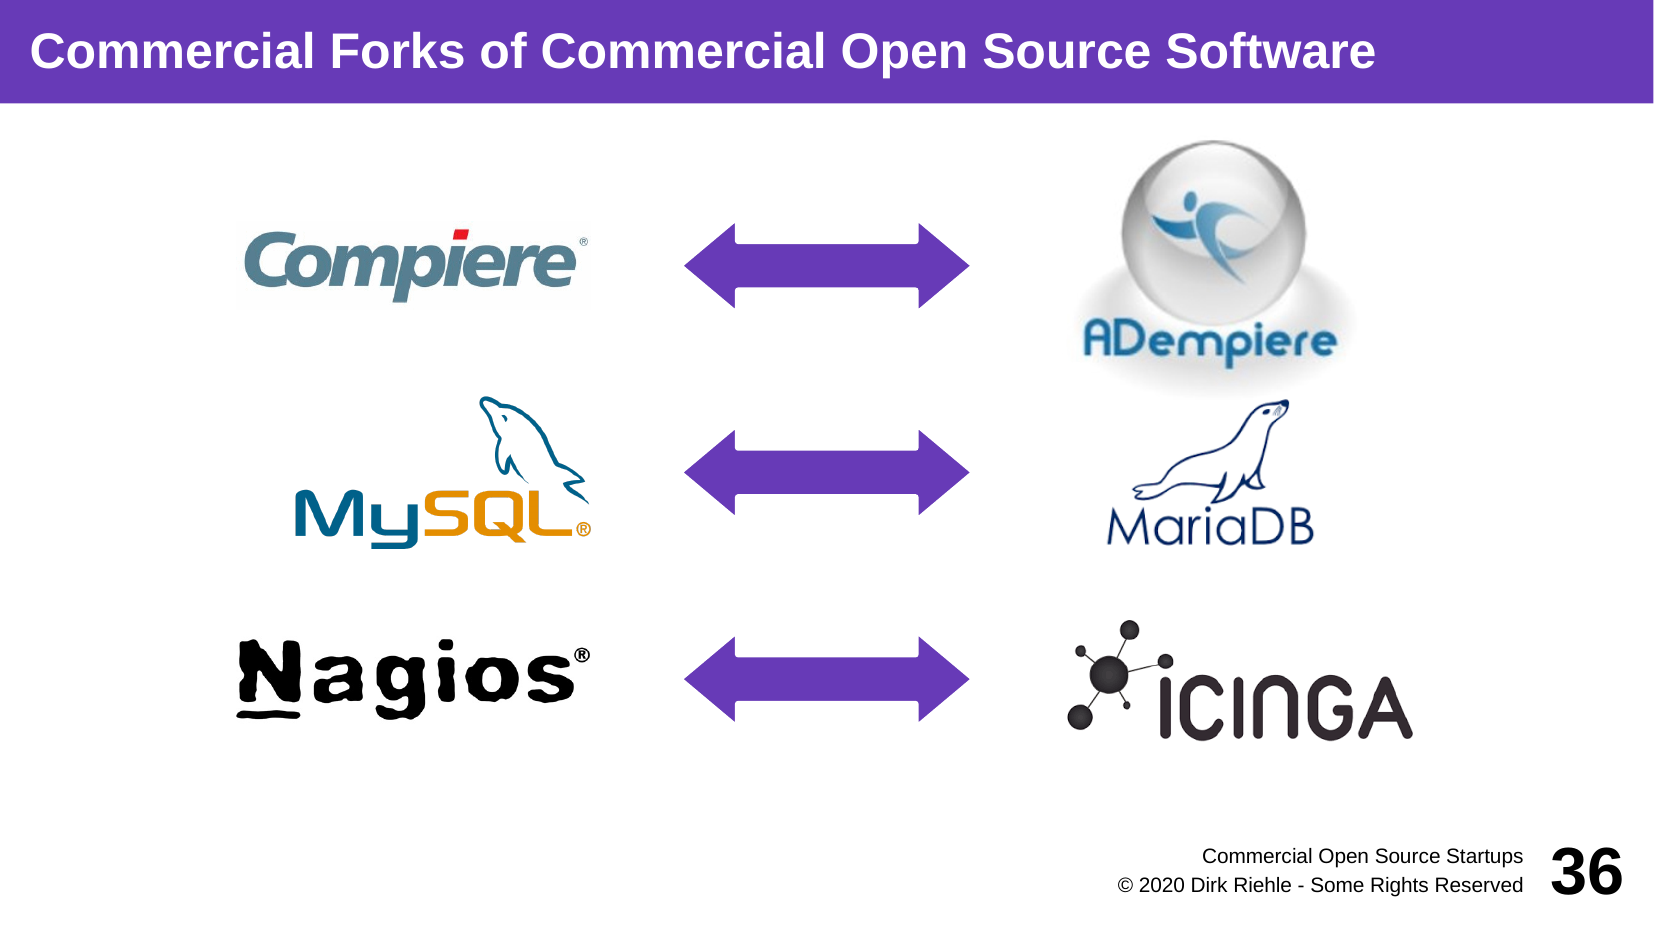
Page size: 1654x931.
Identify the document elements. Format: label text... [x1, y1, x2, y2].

picture [295, 396, 591, 549]
text_box [679, 423, 975, 522]
text_box [679, 216, 975, 316]
picture [1062, 132, 1359, 549]
picture [1062, 614, 1418, 744]
picture [236, 221, 591, 311]
picture [236, 559, 591, 800]
text_box [679, 629, 975, 729]
title Commercial Forks of Commercial Open Source Software [0, 0, 1654, 104]
